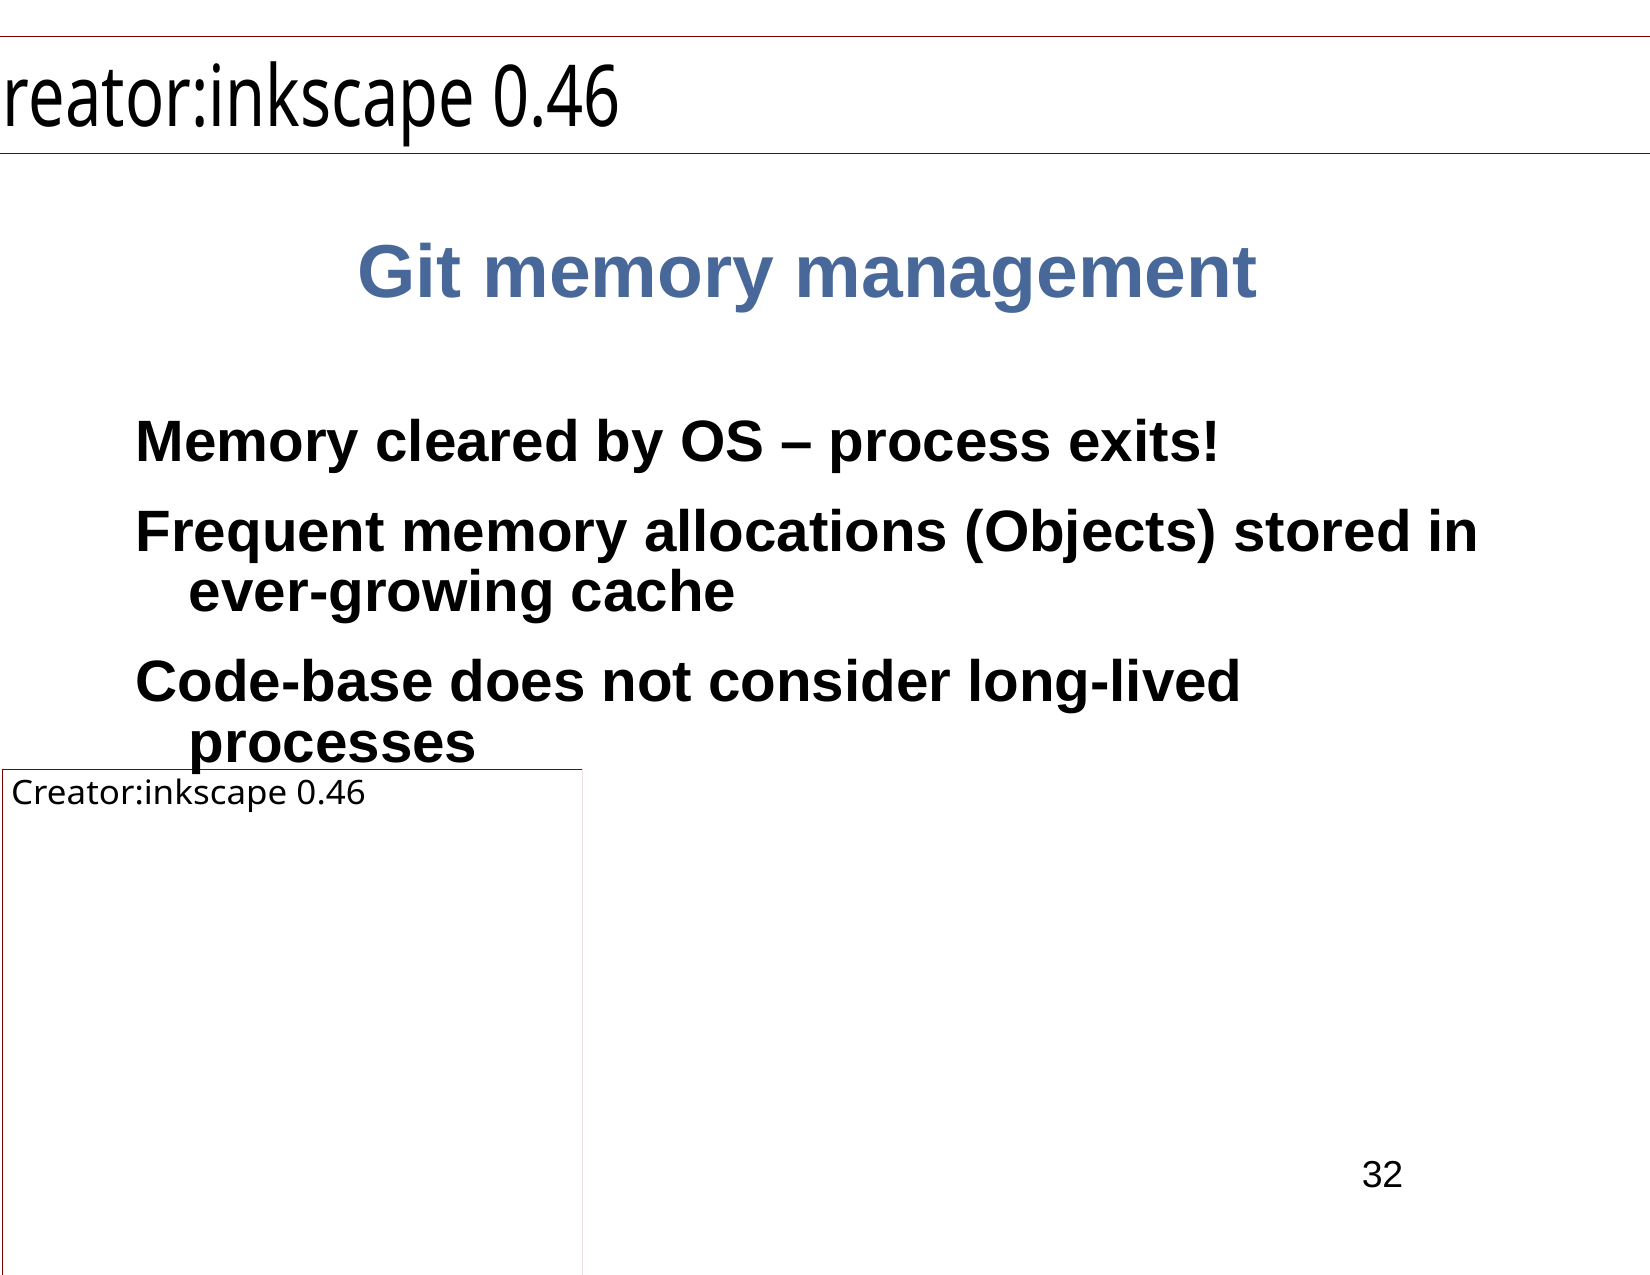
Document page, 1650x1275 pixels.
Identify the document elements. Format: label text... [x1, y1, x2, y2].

list Memory cleared by OS – process exits! Frequent memory allocations (Objects) stored in ever-growing cache Code-base does not consider long-lived processes [118, 413, 1498, 1126]
title Git memory management [118, 177, 1498, 371]
